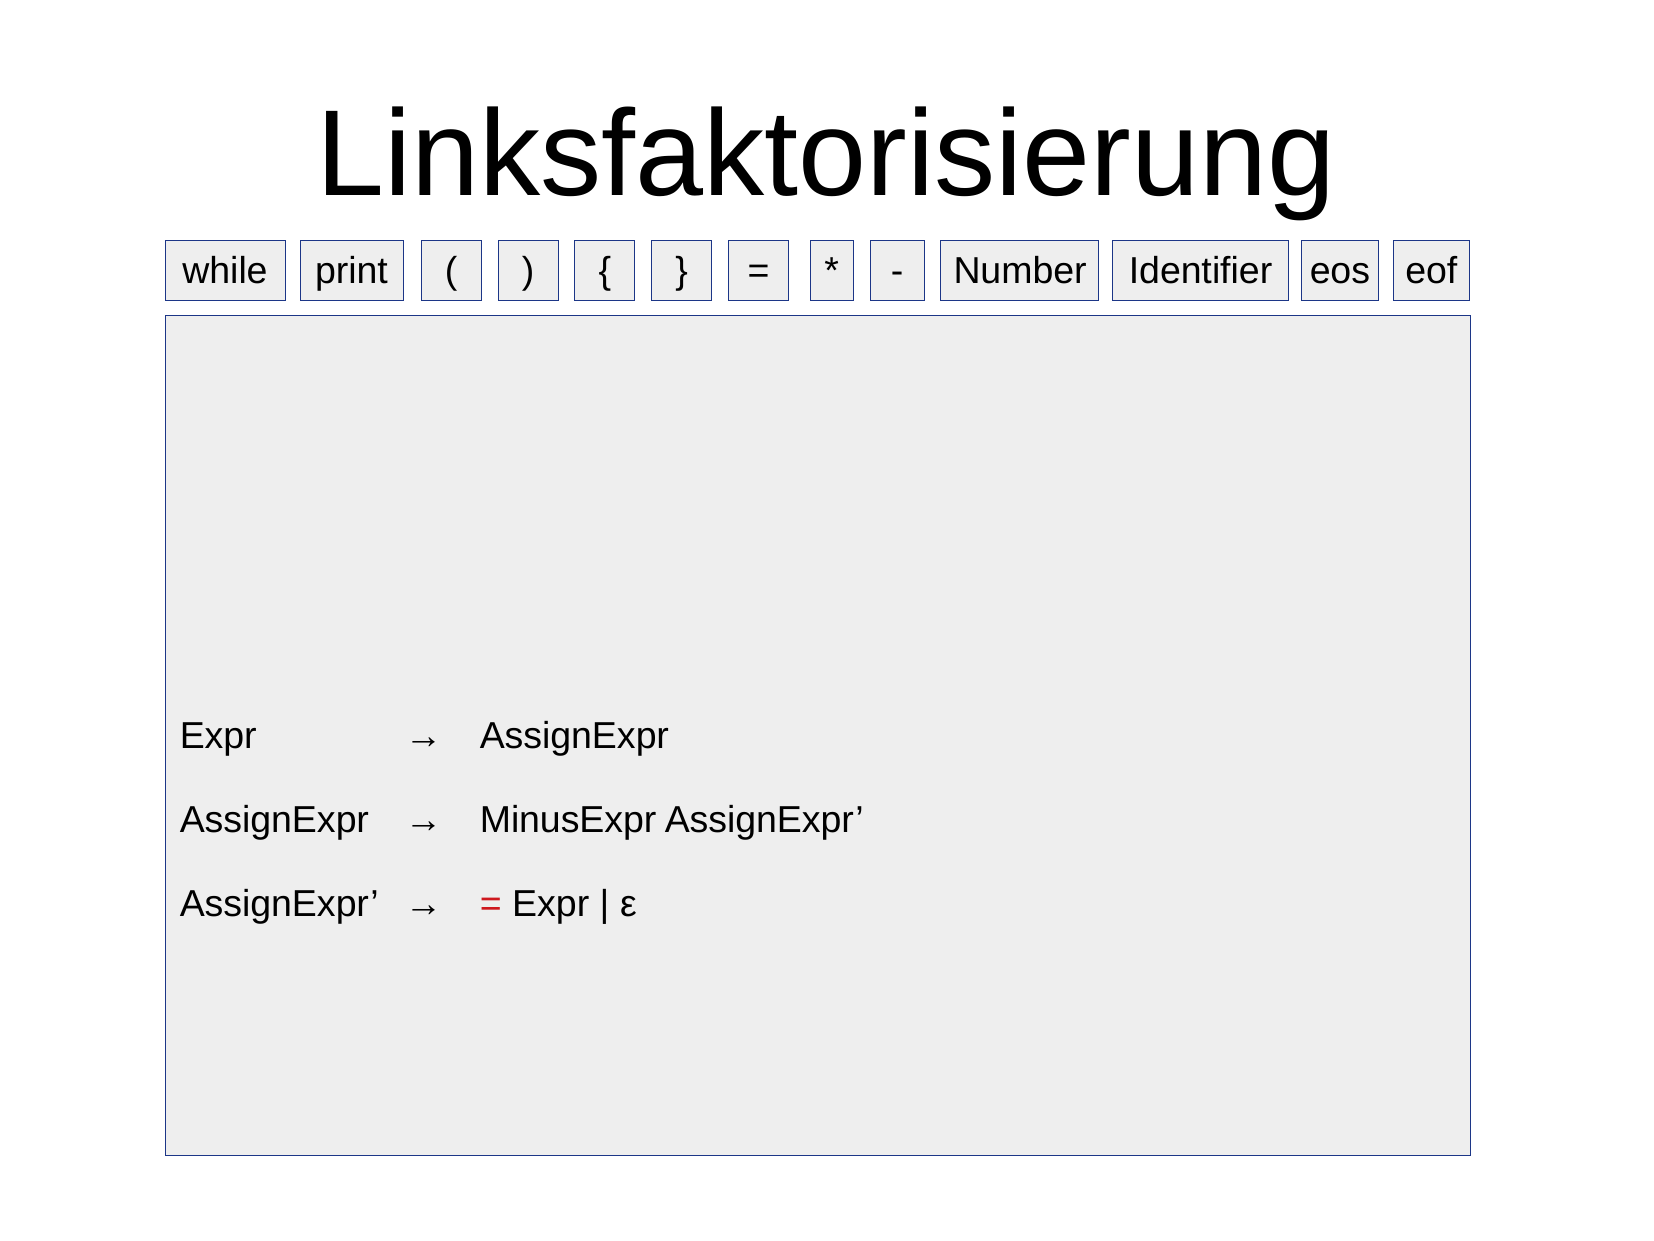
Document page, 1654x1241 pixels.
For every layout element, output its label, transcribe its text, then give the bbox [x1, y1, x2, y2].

text_box Expr → AssignExpr AssignExpr → MinusExpr AssignExpr’ AssignExpr’ → = Expr | ε [165, 315, 1471, 1156]
text_box { [574, 240, 635, 301]
text_box while [165, 240, 286, 301]
text_box * [810, 240, 854, 301]
text_box - [870, 240, 925, 301]
text_box eof [1393, 240, 1470, 301]
text_box ) [498, 240, 559, 301]
text_box eos [1301, 240, 1379, 301]
text_box print [300, 240, 404, 301]
text_box = [728, 240, 789, 301]
text_box ( [421, 240, 482, 301]
text_box Identifier [1112, 240, 1289, 301]
text_box Number [940, 240, 1099, 301]
text_box } [651, 240, 712, 301]
title Linksfaktorisierung [82, 49, 1571, 257]
